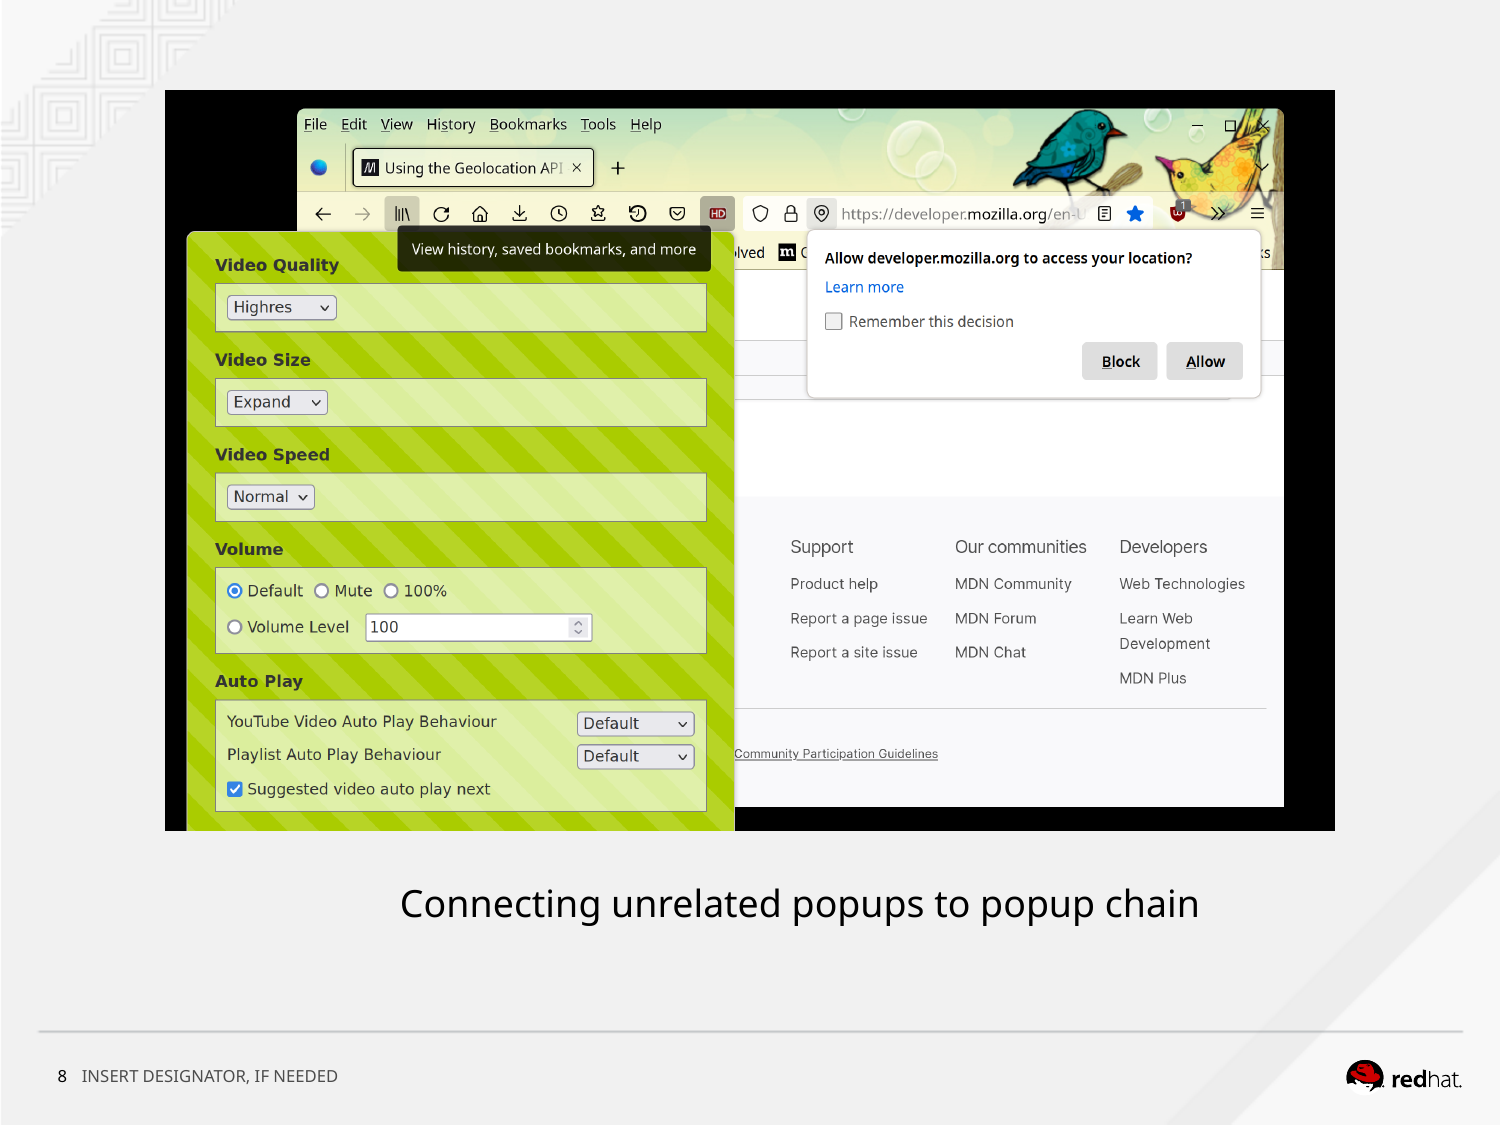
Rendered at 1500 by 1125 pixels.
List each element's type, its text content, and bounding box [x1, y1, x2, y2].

picture [0, 0, 1500, 1125]
text_box Connecting unrelated popups to popup chain [385, 870, 1216, 936]
